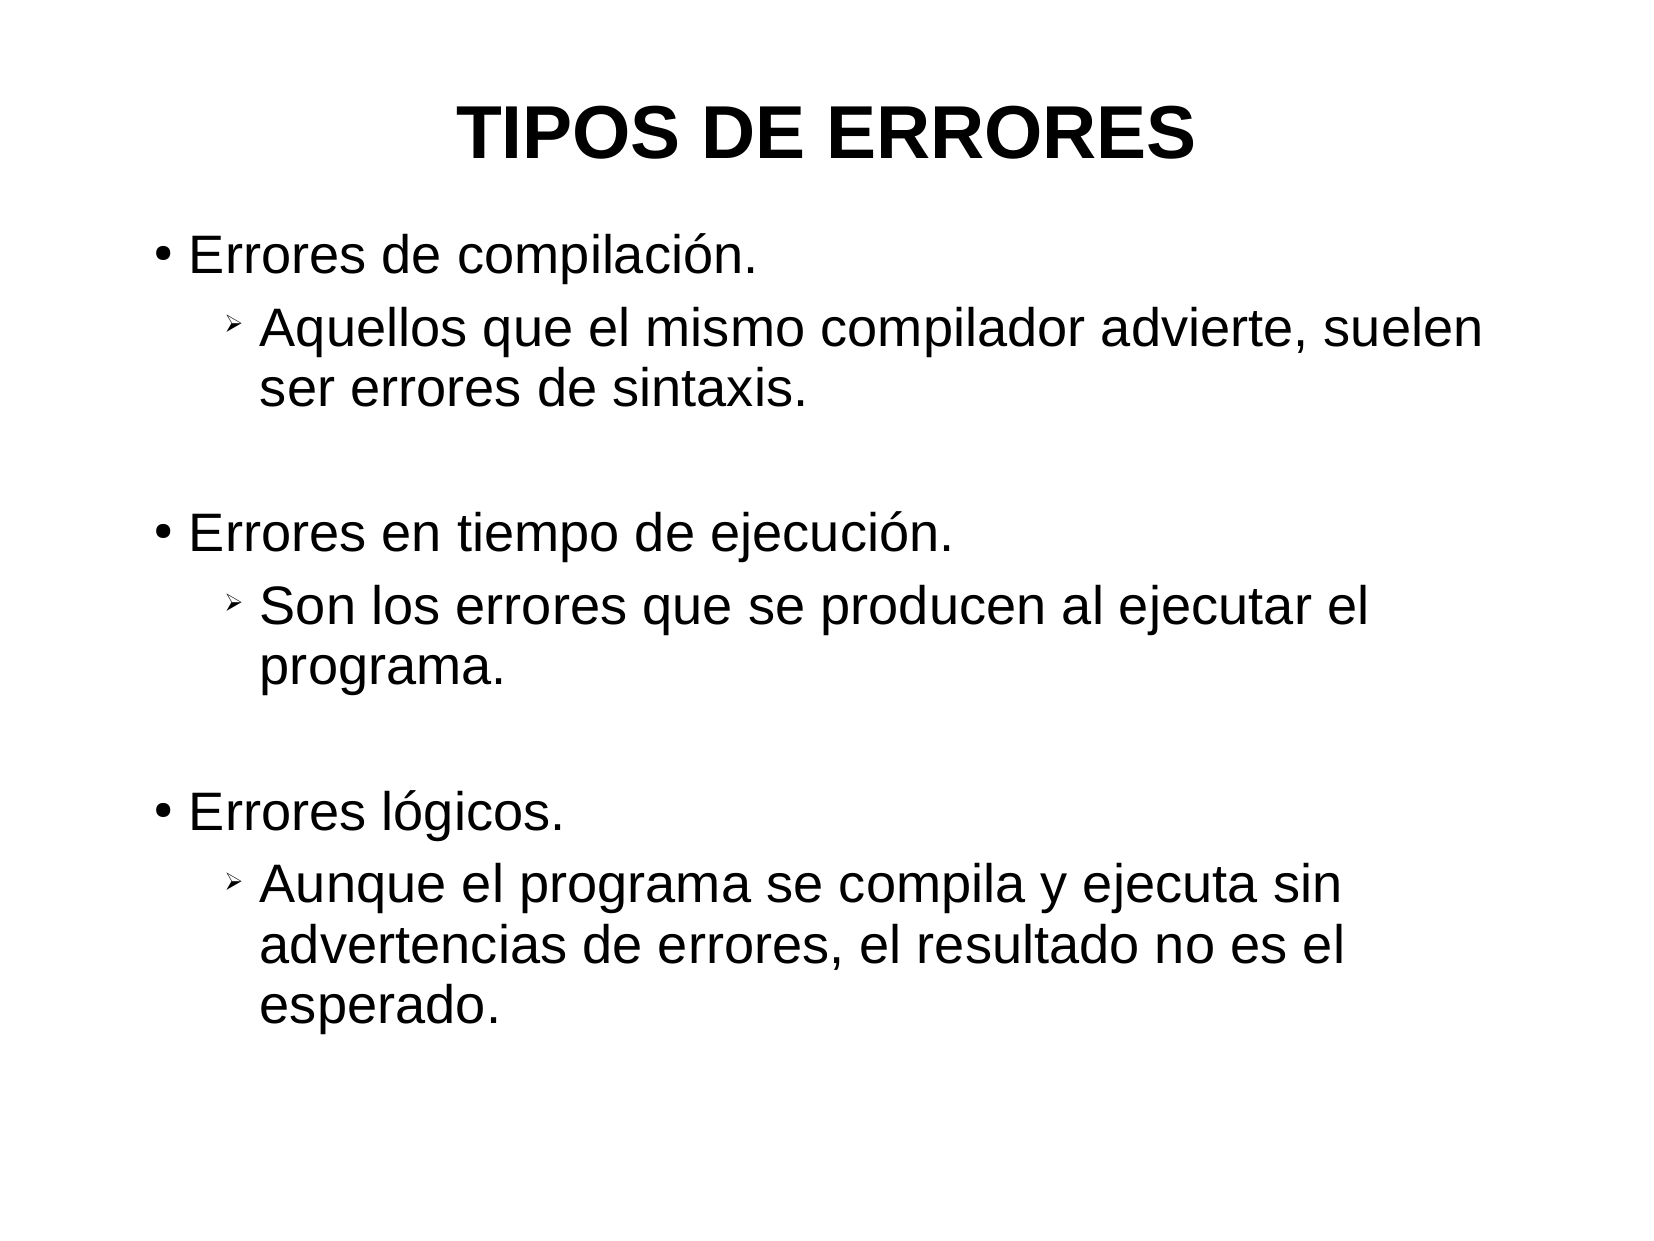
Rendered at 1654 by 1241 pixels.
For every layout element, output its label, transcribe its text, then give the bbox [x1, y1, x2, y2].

title TIPOS DE ERRORES [82, 29, 1571, 237]
subtitle Errores de compilación. Aquellos que el mismo compilador advierte, suelen ser errores de sintaxis. Errores en tiempo de ejecución. Son los errores que se producen al ejecutar el programa. Errores lógicos. Aunque el programa se compila y ejecuta sin advertencias de errores, el resultado no es el esperado. [153, 224, 1548, 1209]
